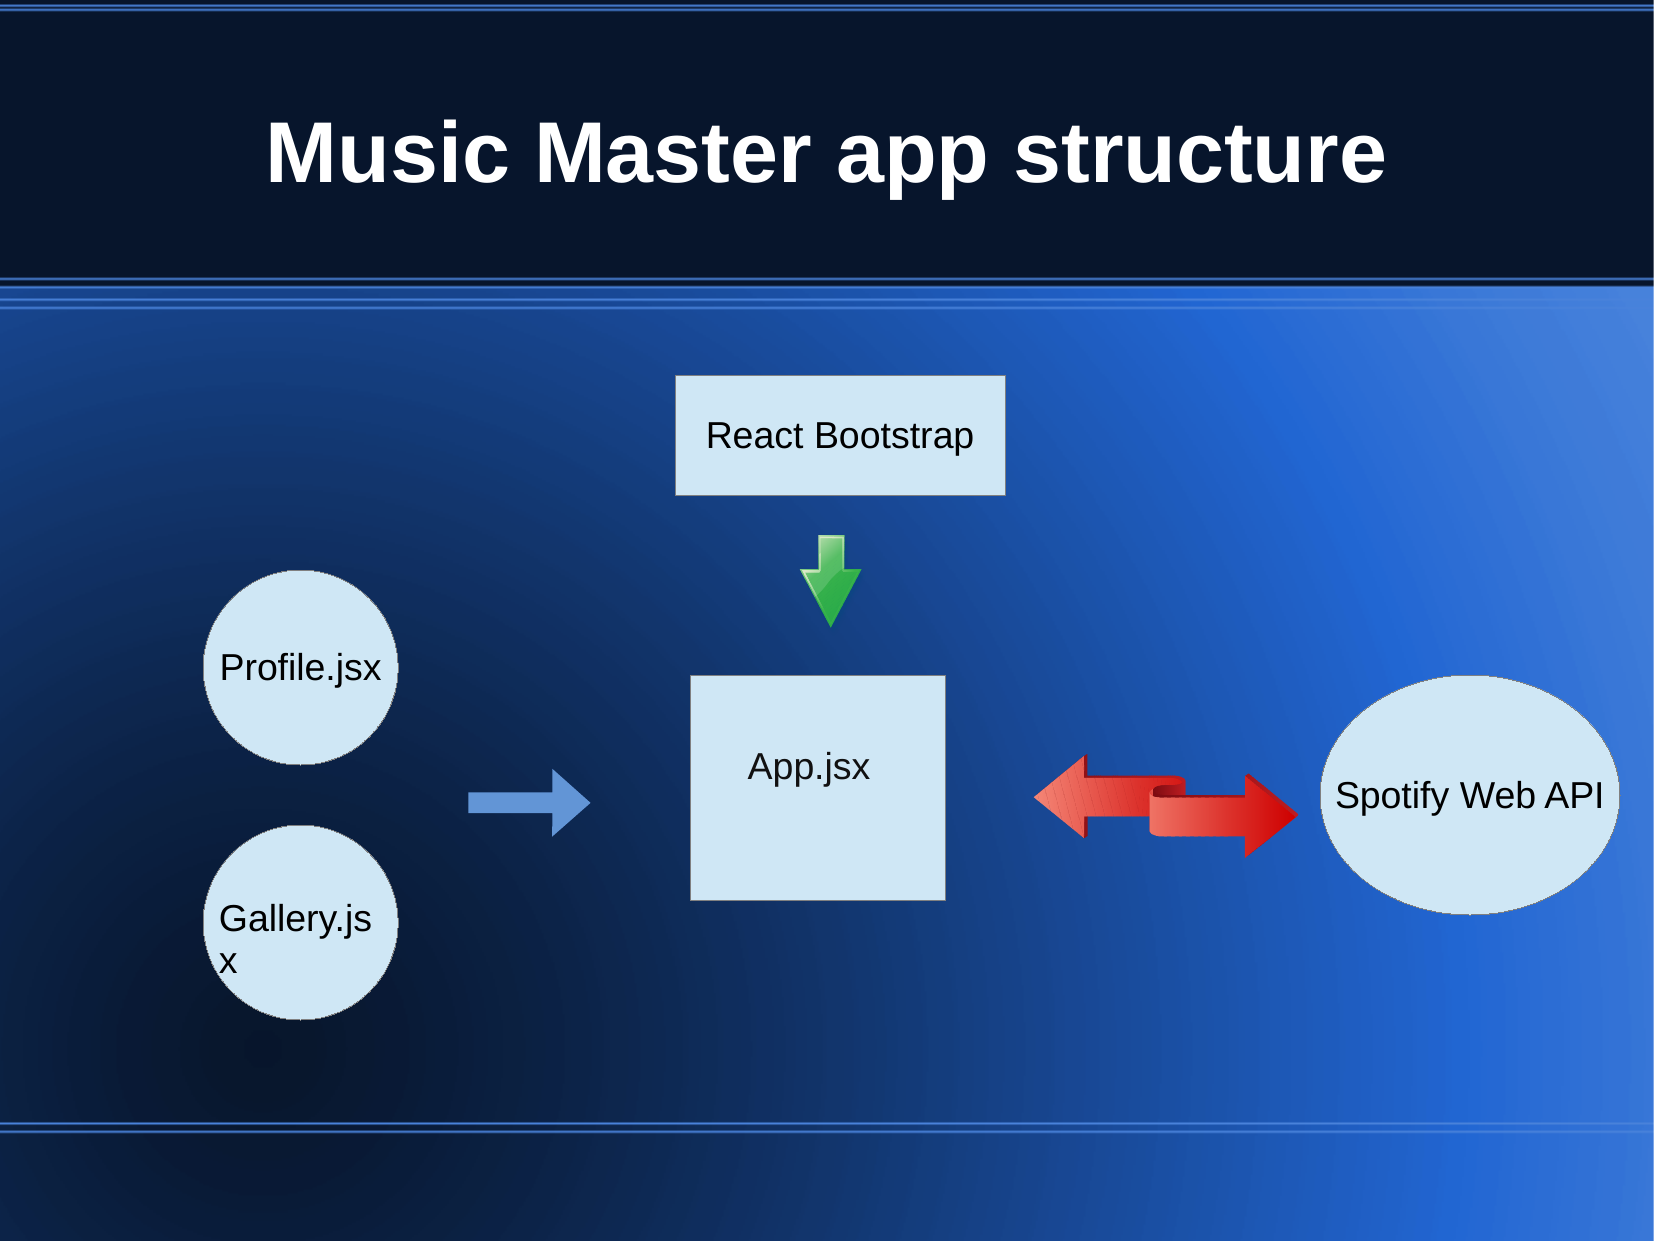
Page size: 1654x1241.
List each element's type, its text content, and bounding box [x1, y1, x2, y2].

text_box Spotify Web API [1320, 675, 1621, 916]
text_box Gallery.jsx [204, 890, 406, 951]
text_box [208, 825, 393, 890]
title Music Master app structure [82, 49, 1571, 257]
text_box App.jsx [732, 738, 886, 796]
text_box React Bootstrap [675, 375, 1006, 496]
text_box Profile.jsx [203, 570, 399, 766]
text_box [690, 675, 946, 901]
text_box [207, 951, 394, 1021]
picture [0, 0, 1654, 1241]
